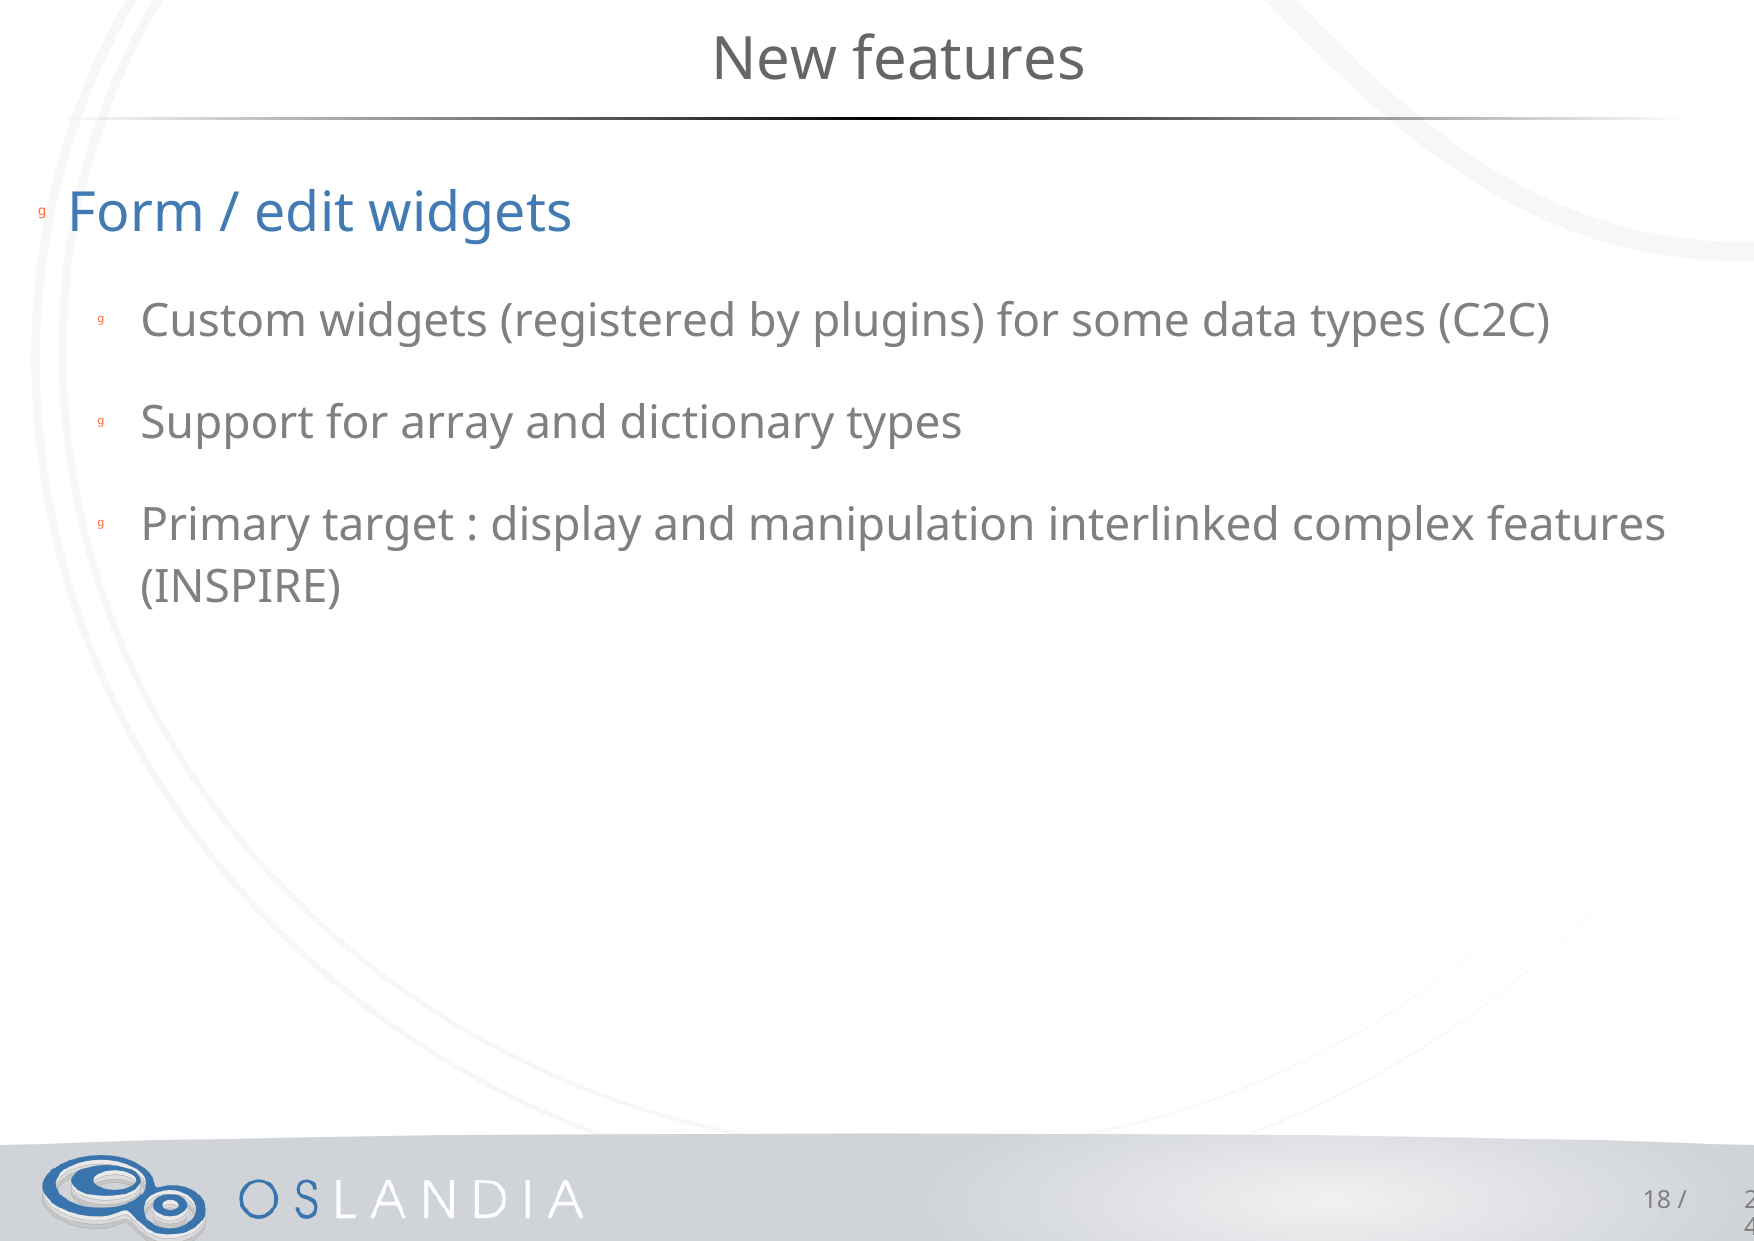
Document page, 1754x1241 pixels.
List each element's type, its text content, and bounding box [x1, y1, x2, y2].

picture [1747, 1221, 1753, 1229]
list Form / edit widgets Custom widgets (registered by plugins) for some data types (C2C) Support for array and dictionary types Primary target : display and manipulation interlinked complex features (INSPIRE) [37, 172, 1710, 1090]
title New features [31, 14, 1754, 98]
picture [0, 0, 1754, 1241]
